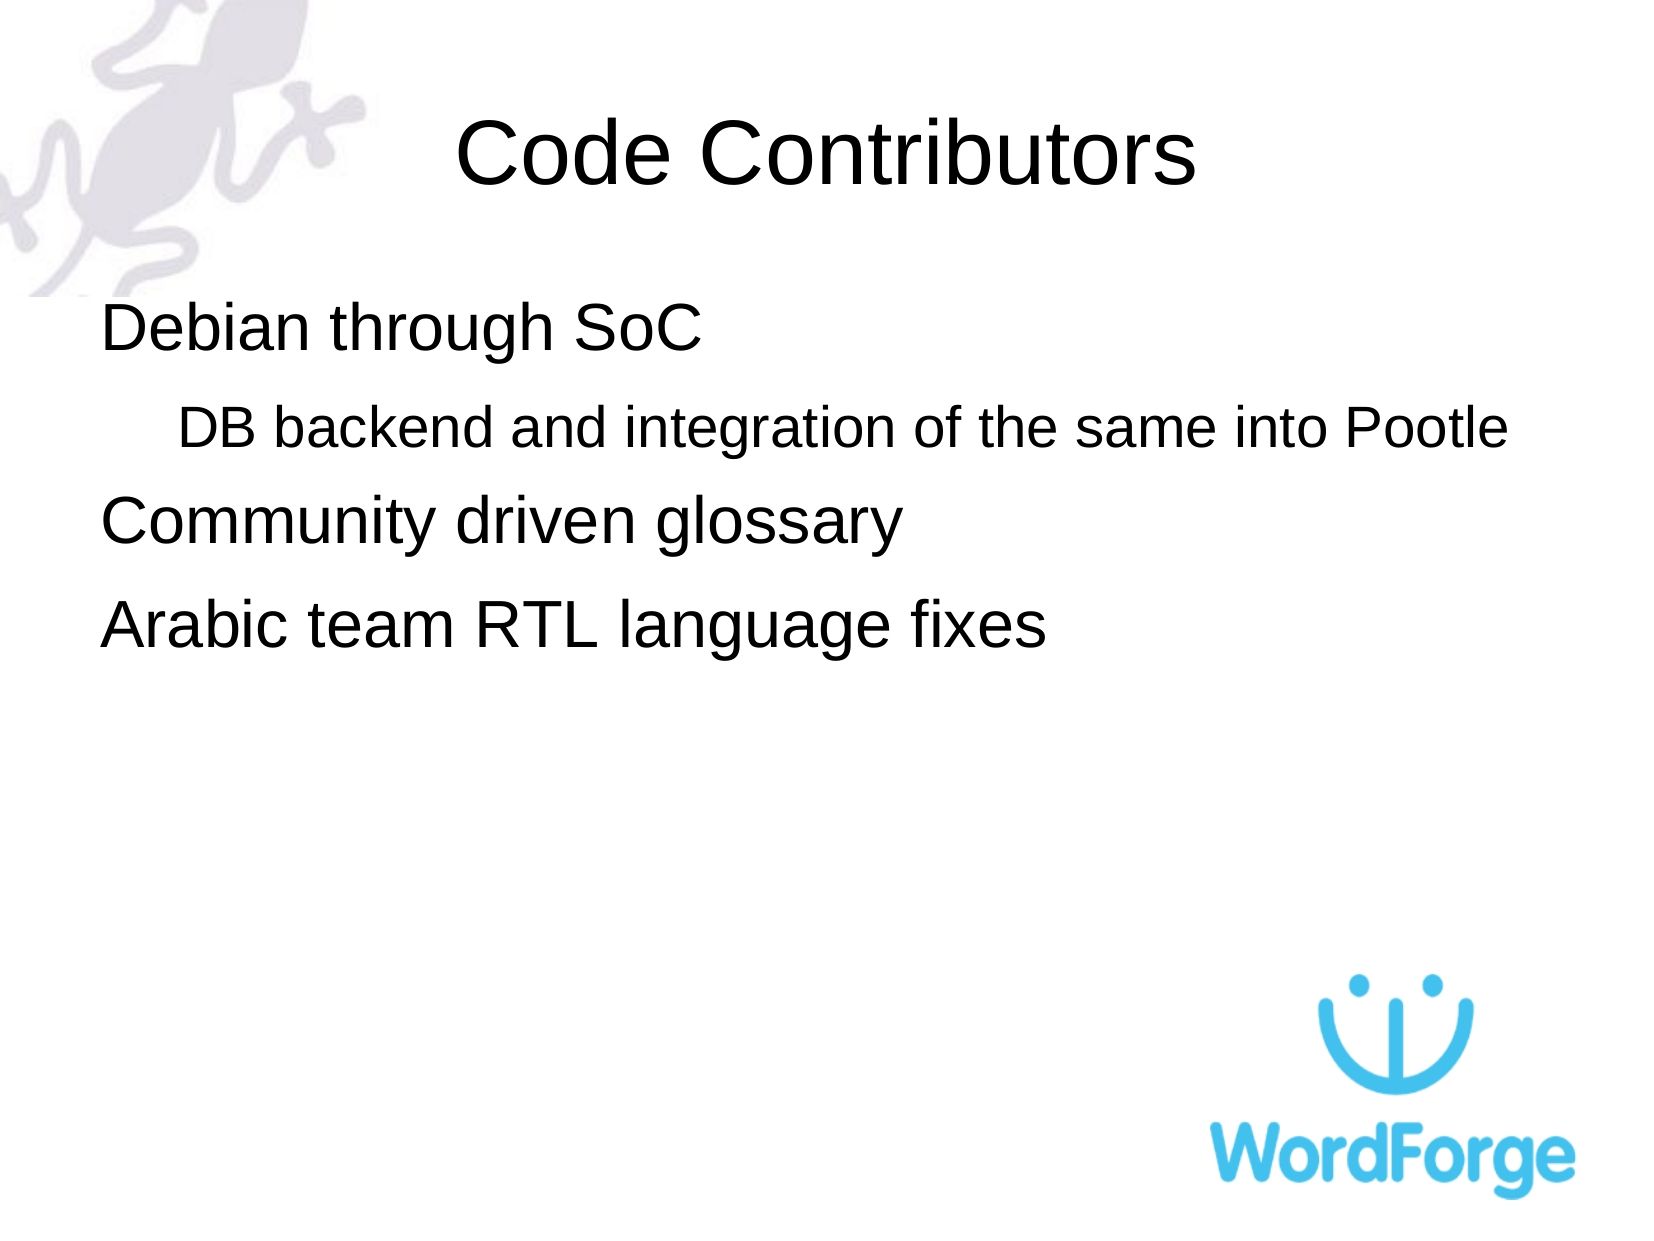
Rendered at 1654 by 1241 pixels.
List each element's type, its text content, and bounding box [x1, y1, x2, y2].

picture [1210, 974, 1576, 1200]
title Code Contributors [82, 49, 1571, 257]
picture [0, 0, 391, 297]
list Debian through SoC DB backend and integration of the same into Pootle Community driven glossary Arabic team RTL language fixes [82, 290, 1571, 1109]
